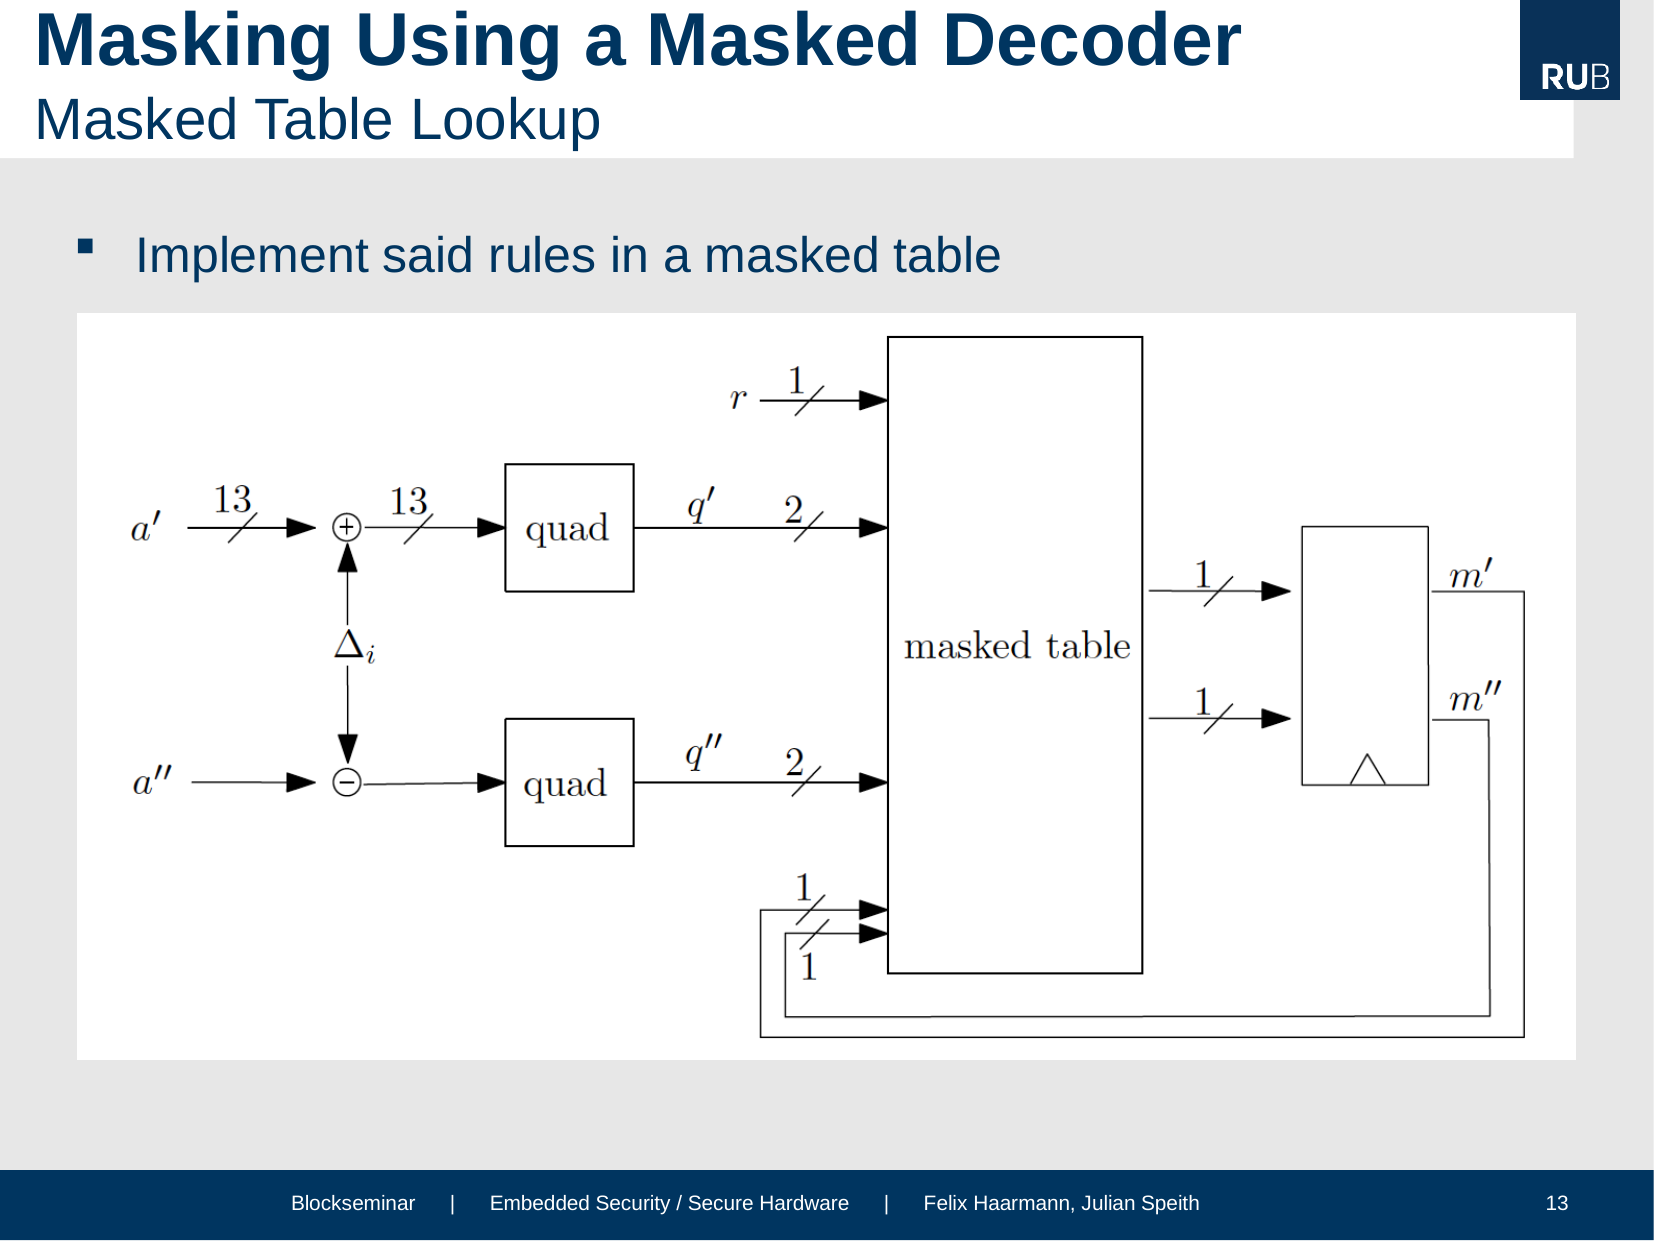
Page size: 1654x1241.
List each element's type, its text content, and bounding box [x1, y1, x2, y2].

title Masking Using a Masked Decoder Masked Table Lookup [20, 0, 1507, 149]
picture [1520, 0, 1620, 100]
list Implement said rules in a masked table [58, 214, 1542, 1114]
picture [77, 313, 1576, 1060]
